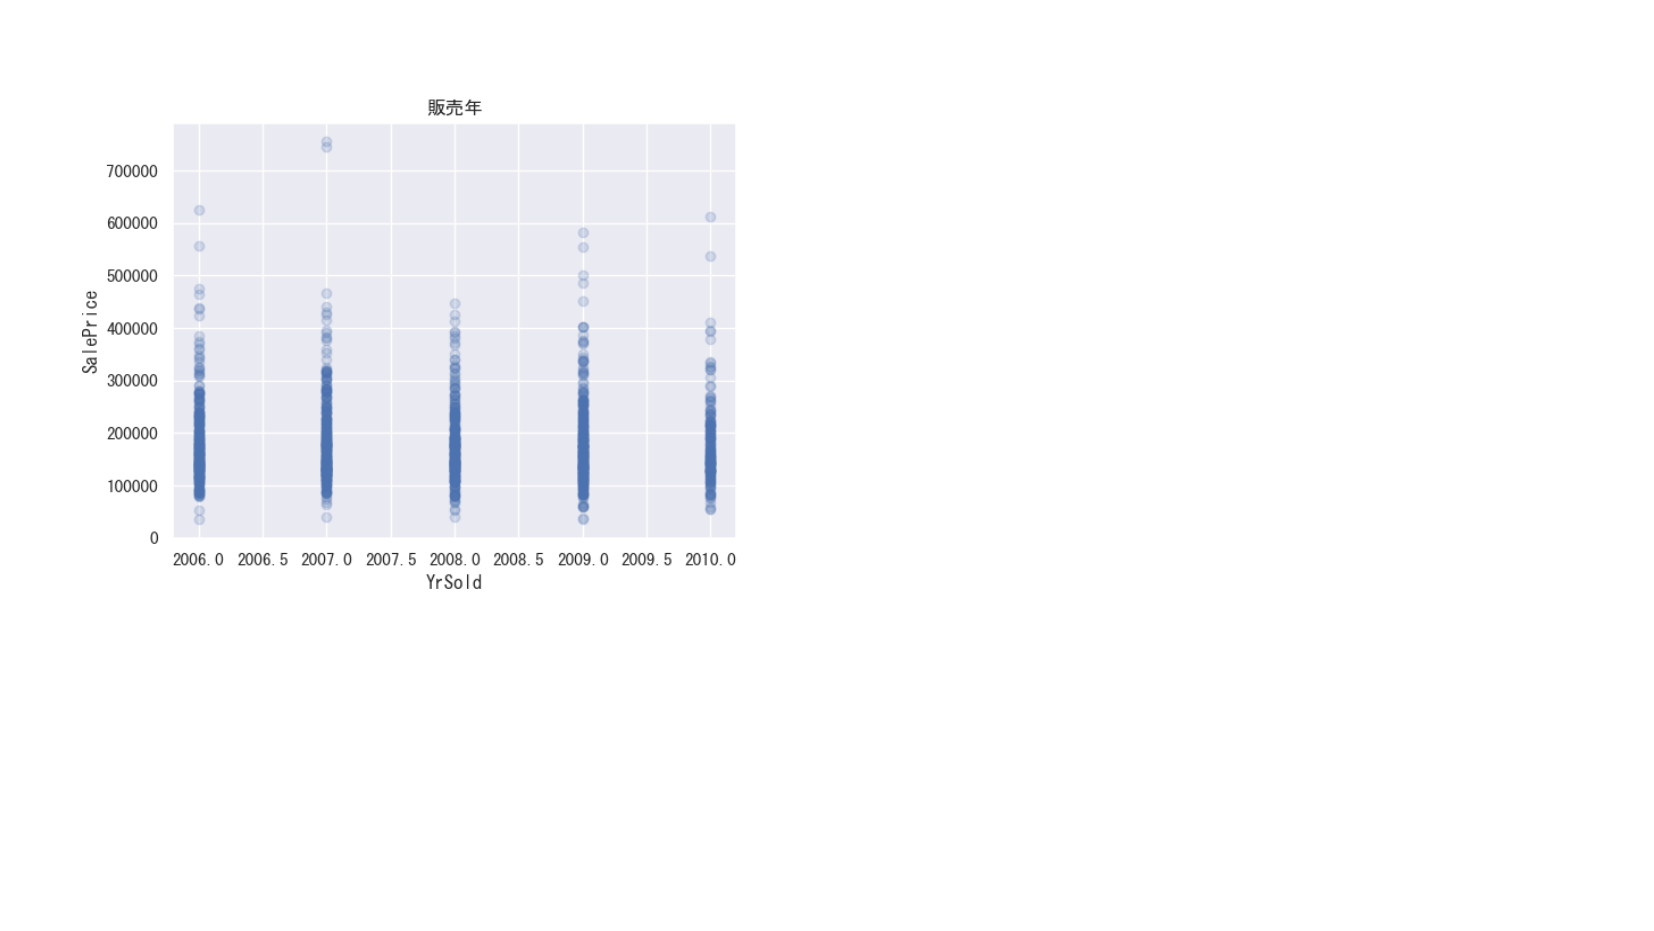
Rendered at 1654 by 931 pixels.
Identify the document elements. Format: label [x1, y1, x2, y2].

picture [82, 58, 809, 598]
